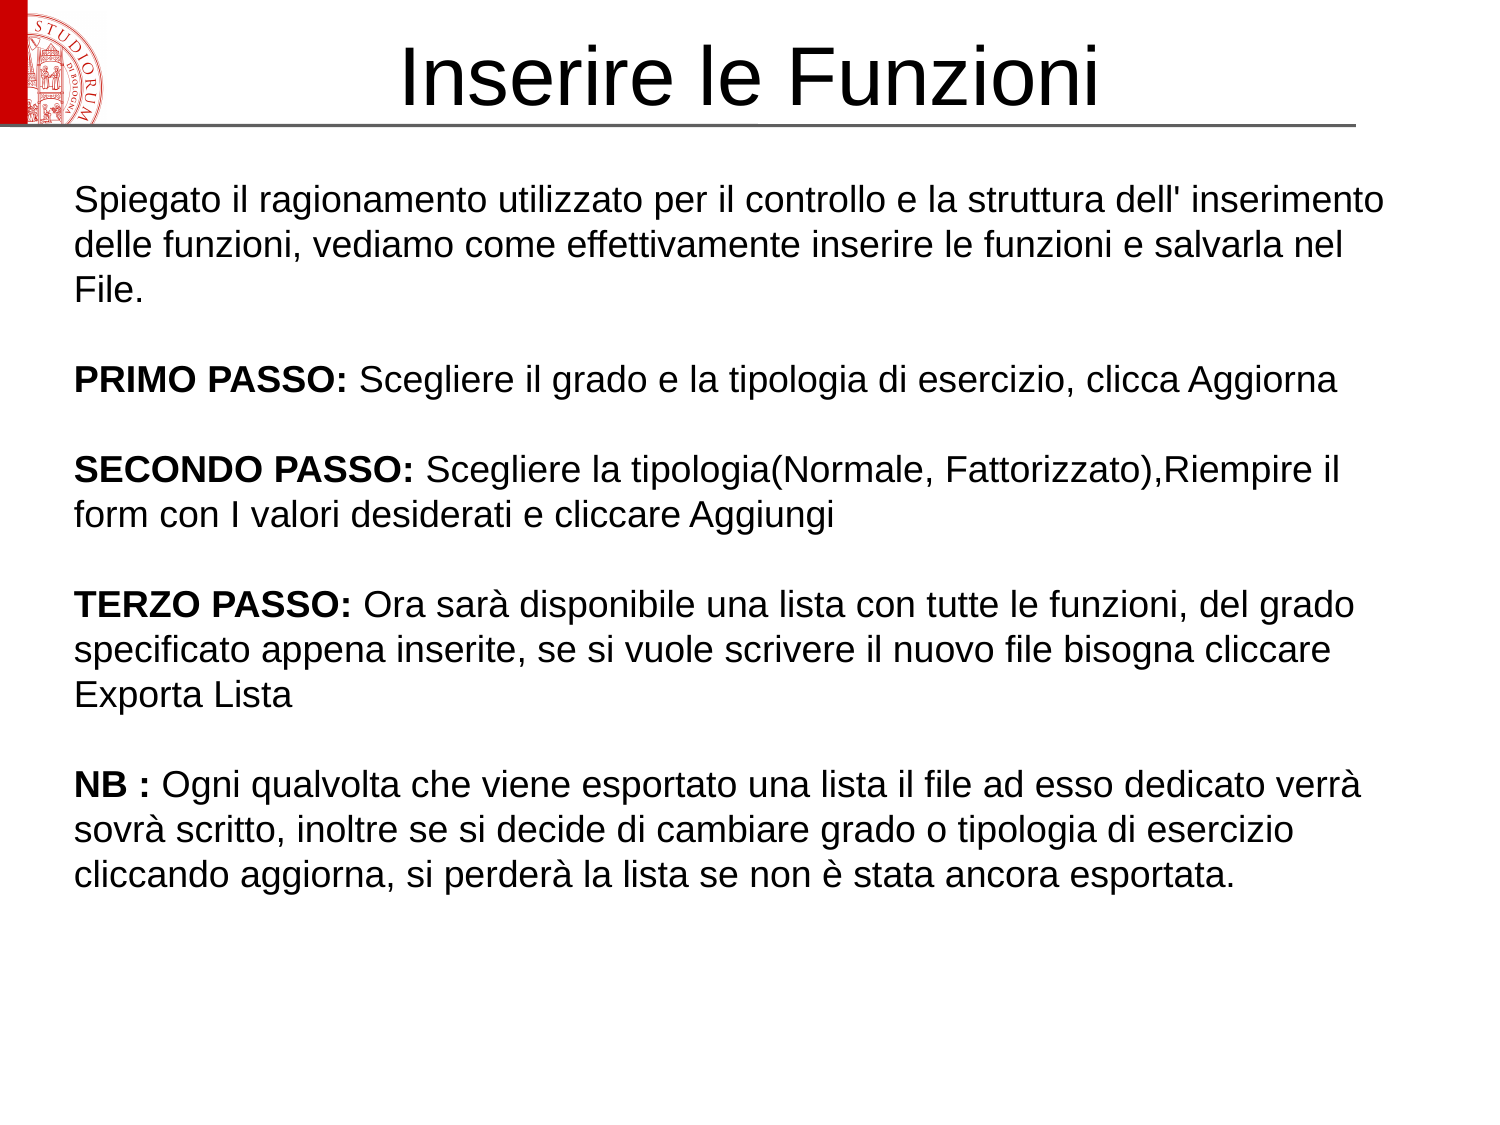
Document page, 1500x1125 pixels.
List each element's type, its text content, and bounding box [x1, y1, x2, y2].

title Inserire le Funzioni [75, 7, 1425, 114]
picture [28, 11, 107, 123]
list Spiegato il ragionamento utilizzato per il controllo e la struttura dell' inserimento delle funzioni, vediamo come effettivamente inserire le funzioni e salvarla nel File. PRIMO PASSO: Scegliere il grado e la tipologia di esercizio, clicca Aggiorna SECONDO PASSO: Scegliere la tipologia(Normale, Fattorizzato),Riempire il form con I valori desiderati e cliccare Aggiungi TERZO PASSO: Ora sarà disponibile una lista con tutte le funzioni, del grado specificato appena inserite, se si vuole scrivere il nuovo file bisogna cliccare Exporta Lista NB : Ogni qualvolta che viene esportato una lista il file ad esso dedicato verrà sovrà scritto, inoltre se si decide di cambiare grado o tipologia di esercizio cliccando aggiorna, si perderà la lista se non è stata ancora esportata. [59, 159, 1409, 1004]
